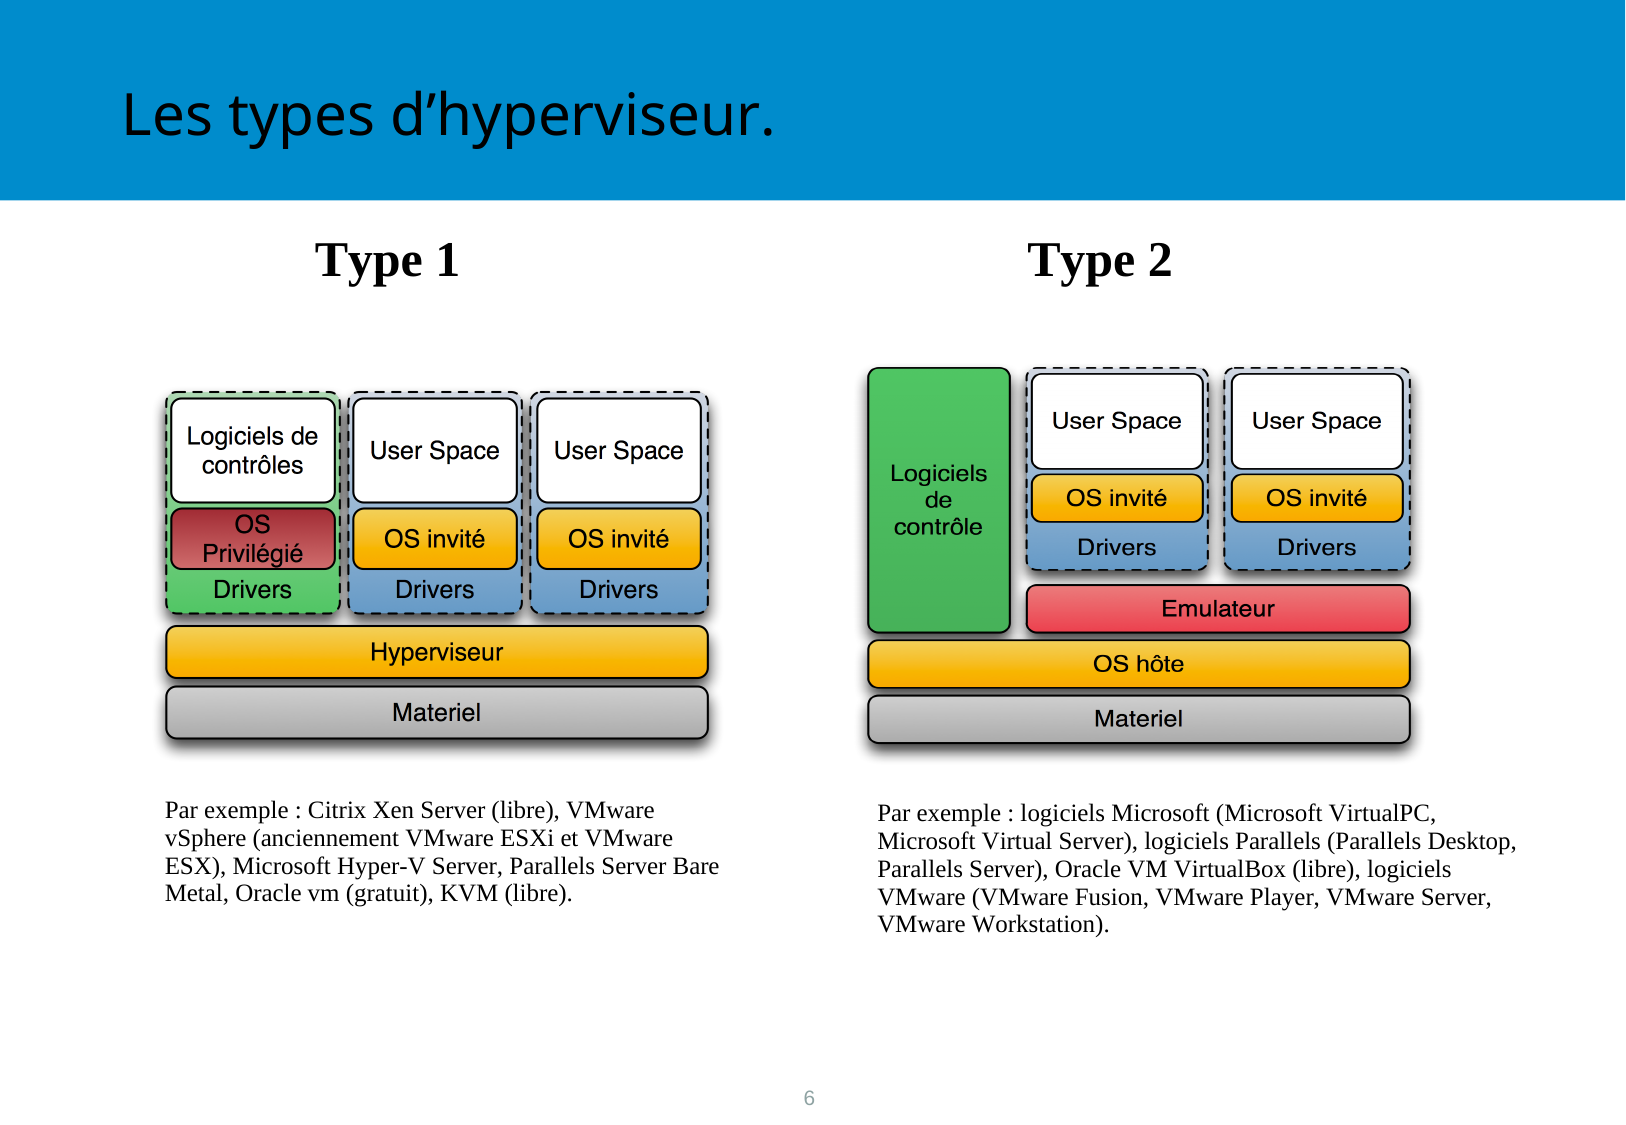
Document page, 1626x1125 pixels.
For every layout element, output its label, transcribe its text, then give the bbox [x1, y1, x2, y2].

picture [825, 337, 1452, 788]
text_box Par exemple : Citrix Xen Server (libre), VMware vSphere (anciennement VMware ESXi et VMware ESX), Microsoft Hyper-V Server, Parallels Server Bare Metal, Oracle vm (gratuit), KVM (libre). [150, 788, 751, 976]
title Les types d’hyperviseur. [121, 37, 1573, 188]
picture [123, 358, 751, 788]
text_box Par exemple : logiciels Microsoft (Microsoft VirtualPC, Microsoft Virtual Server), logiciels Parallels (Parallels Desktop, Parallels Server), Oracle VM VirtualBox (libre), logiciels VMware (VMware Fusion, VMware Player, VMware Server, VMware Workstation). [862, 792, 1538, 1013]
text_box Type 1 Type 2 [112, 224, 1426, 299]
